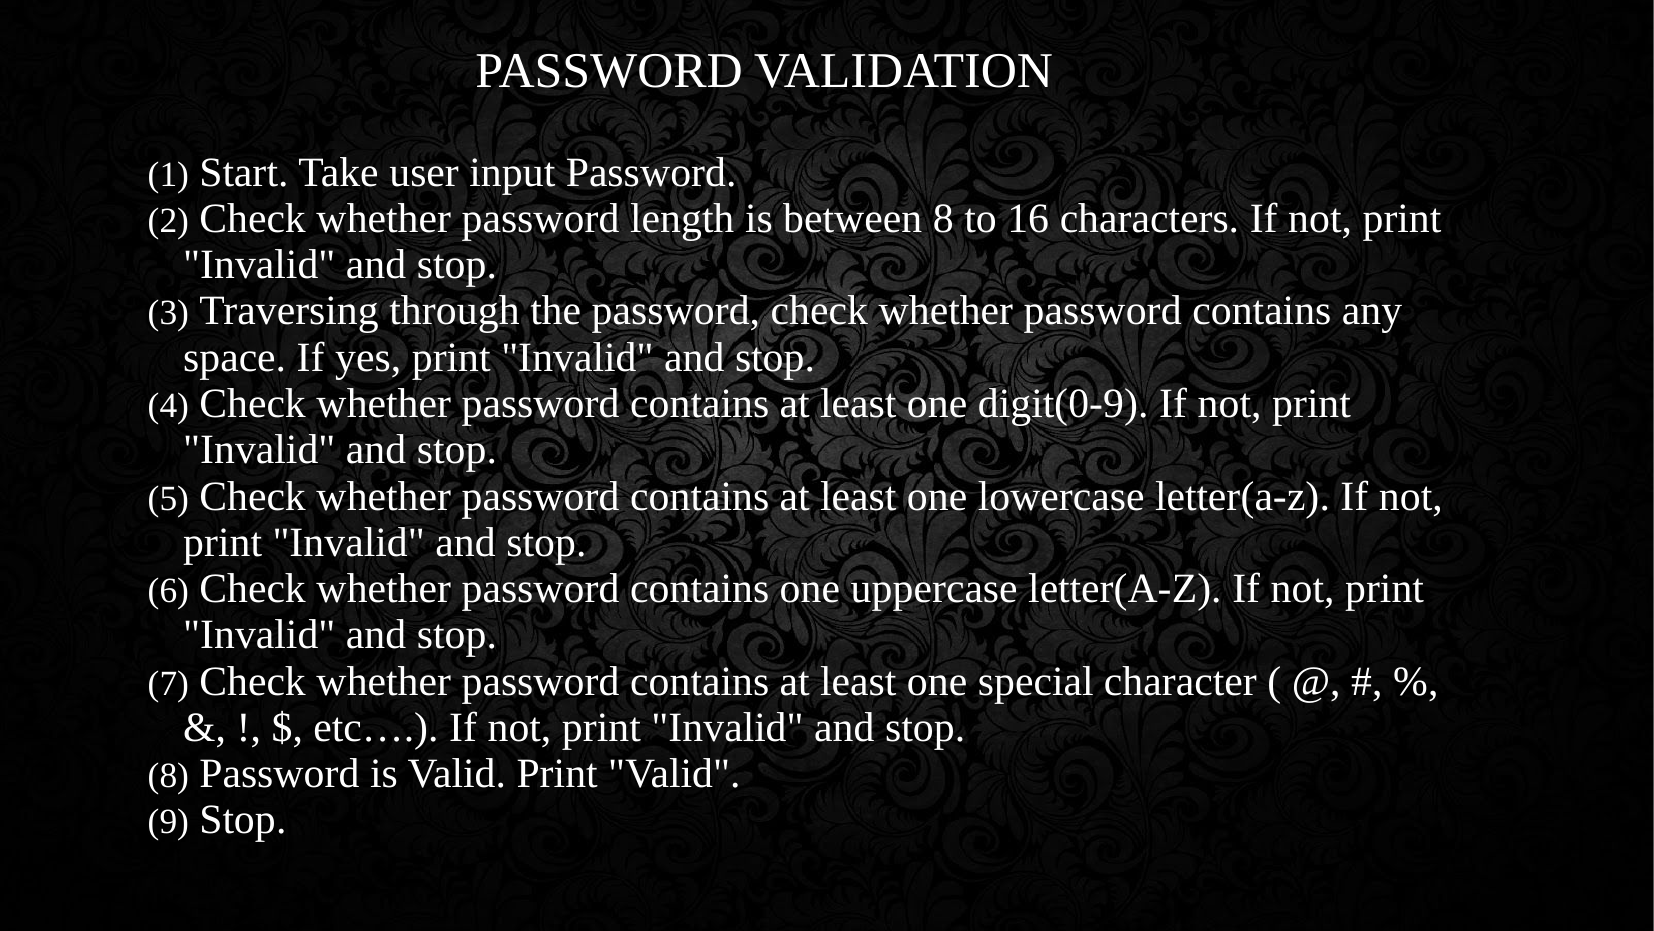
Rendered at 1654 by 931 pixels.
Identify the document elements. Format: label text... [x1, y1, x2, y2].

picture [0, 0, 1654, 931]
text_box PASSWORD VALIDATION [460, 35, 1087, 130]
text_box Start. Take user input Password. Check whether password length is between 8 to 16 characters. If not, print "Invalid" and stop. Traversing through the password, check whether password contains any space. If yes, print "Invalid" and stop. Check whether password contains at least one digit(0-9). If not, print "Invalid" and stop. Check whether password contains at least one lowercase letter(a-z). If not, print "Invalid" and stop. Check whether password contains one uppercase letter(A-Z). If not, print "Invalid" and stop. Check whether password contains at least one special character ( @, #, %, &, !, $, etc….). If not, print "Invalid" and stop. Password is Valid. Print "Valid". Stop. [129, 141, 1489, 851]
